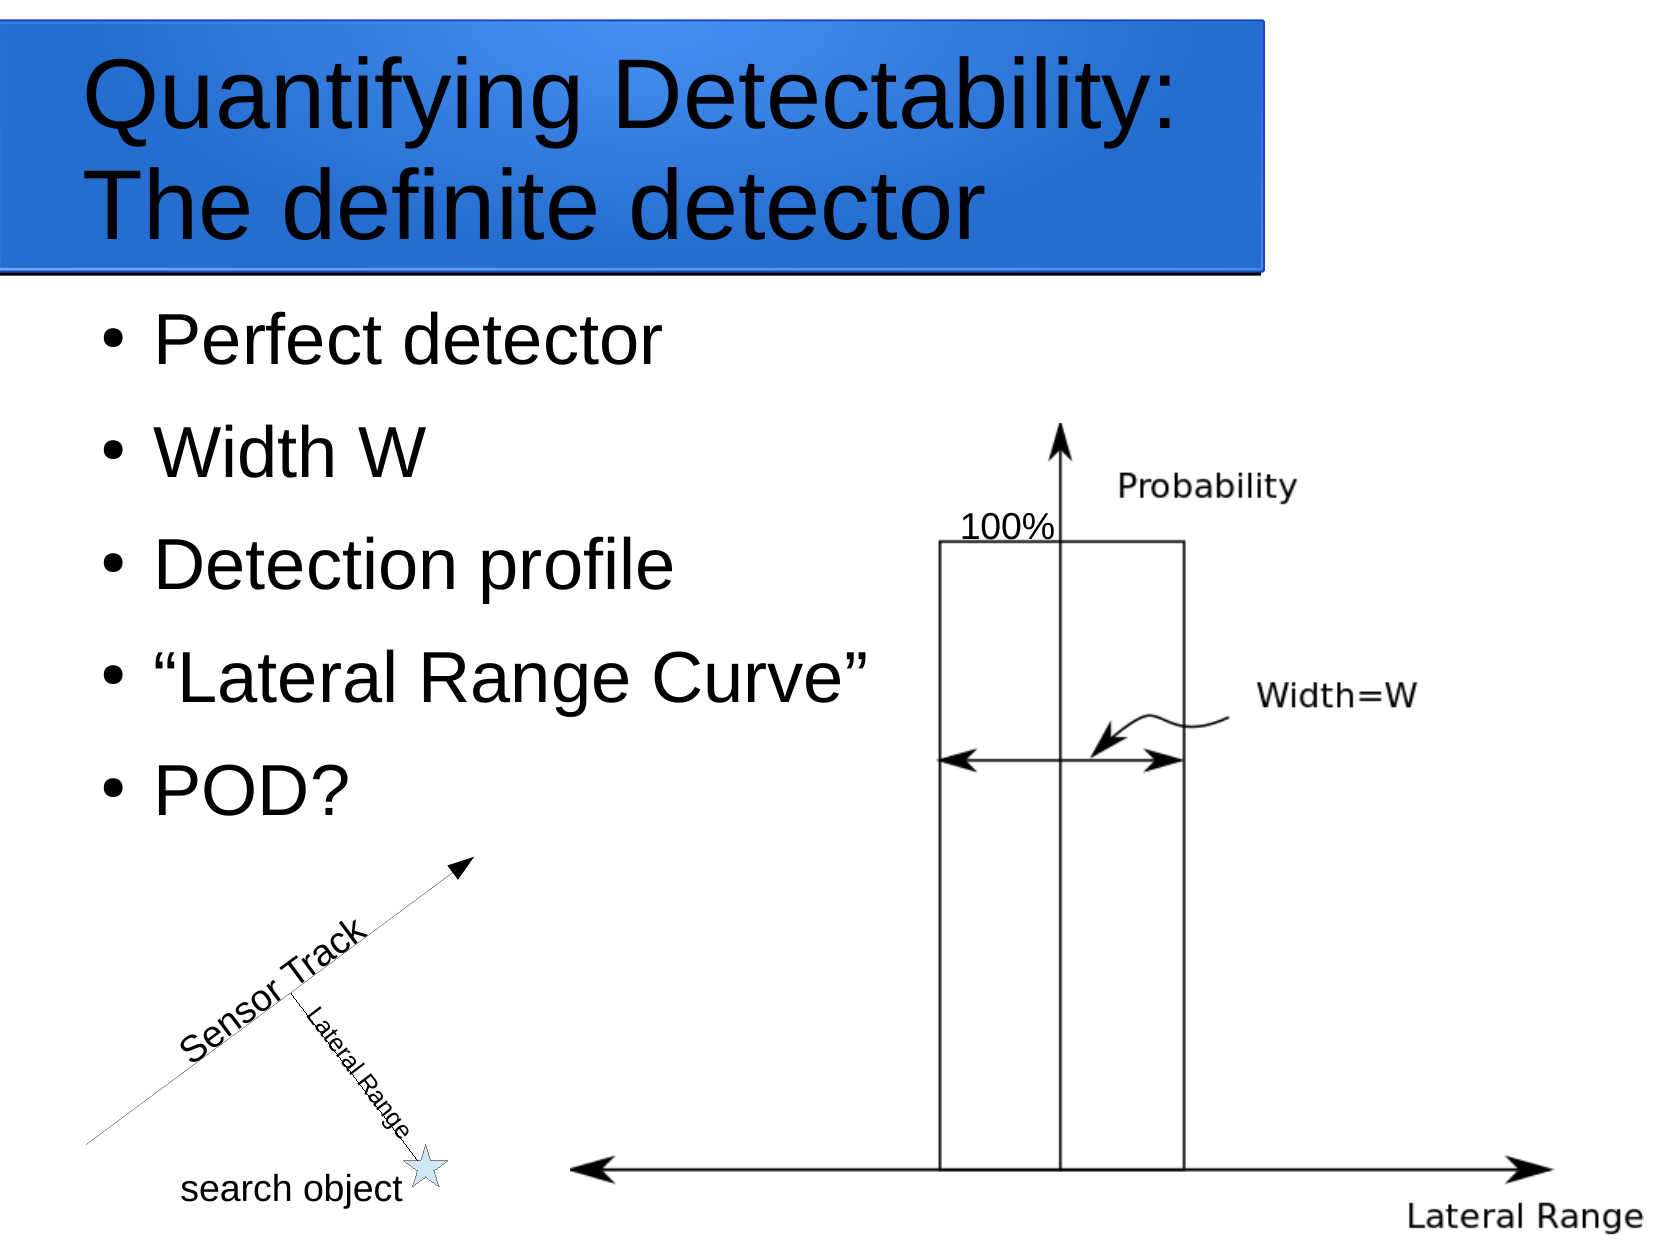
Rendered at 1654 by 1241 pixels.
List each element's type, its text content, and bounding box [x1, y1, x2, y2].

text_box search object [165, 1160, 418, 1218]
picture [570, 423, 1644, 1236]
text_box 100% [945, 498, 1071, 556]
list Perfect detector Width W Detection profile “Lateral Range Curve” POD? [82, 299, 1571, 1019]
text_box [418, 1144, 448, 1187]
title Quantifying Detectability: The definite detector [82, 38, 1235, 261]
